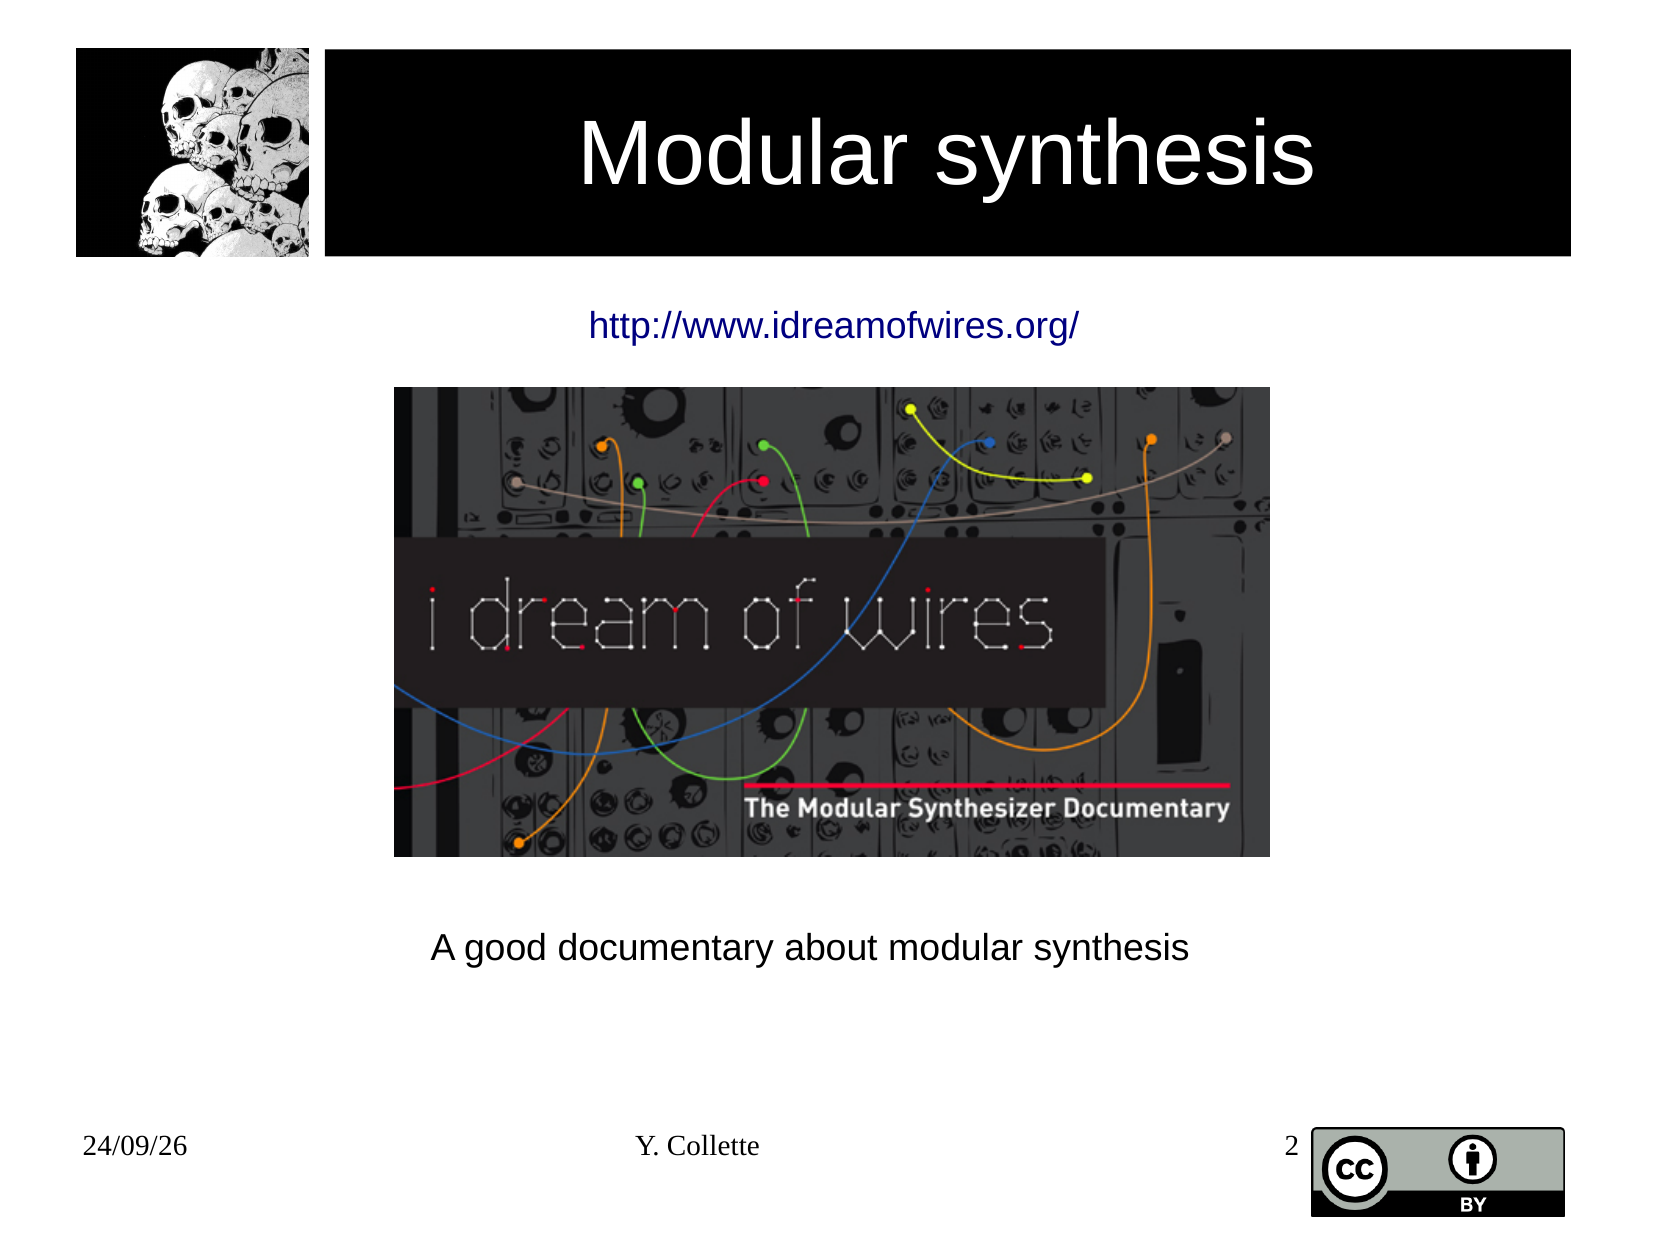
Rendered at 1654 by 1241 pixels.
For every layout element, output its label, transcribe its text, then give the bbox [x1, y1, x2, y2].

title Modular synthesis [324, 49, 1571, 257]
picture [1311, 1127, 1565, 1217]
text_box A good documentary about modular synthesis [415, 918, 1254, 976]
picture [76, 48, 309, 257]
text_box http://www.idreamofwires.org/ [573, 297, 1108, 355]
picture [394, 387, 1270, 857]
